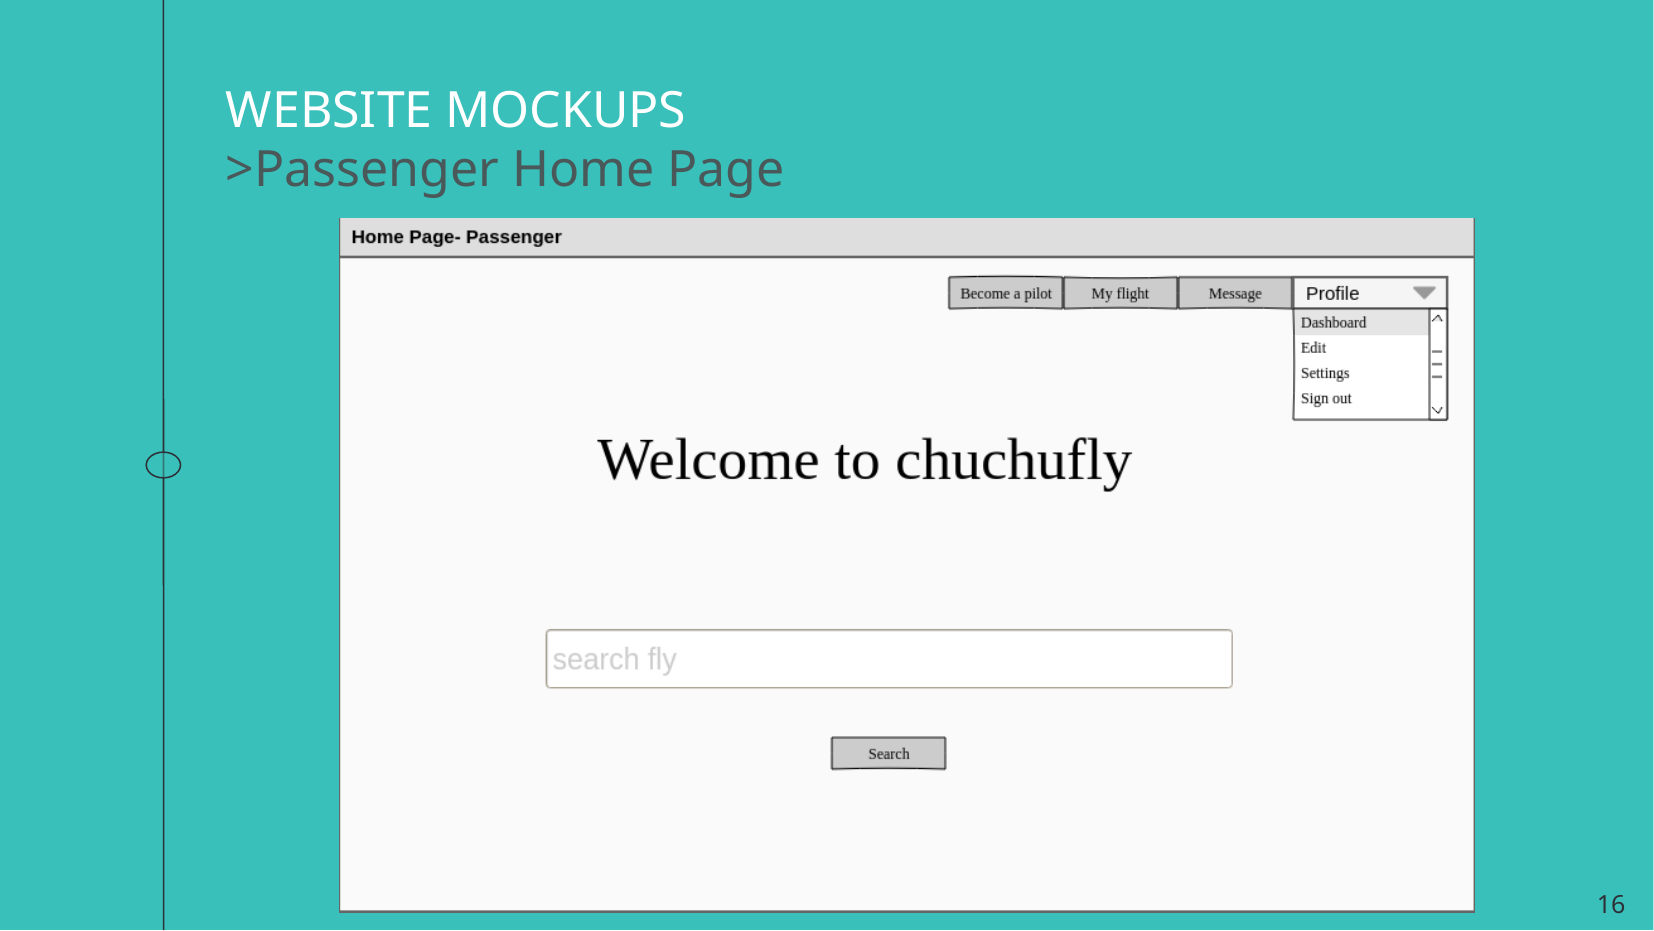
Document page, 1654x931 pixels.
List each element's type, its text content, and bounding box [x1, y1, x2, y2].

slide_number <numéro> [1541, 873, 1641, 931]
picture [339, 218, 1475, 913]
title >Passenger Home Page [210, 153, 1451, 212]
title WEBSITE MOCKUPS [210, 90, 1451, 153]
